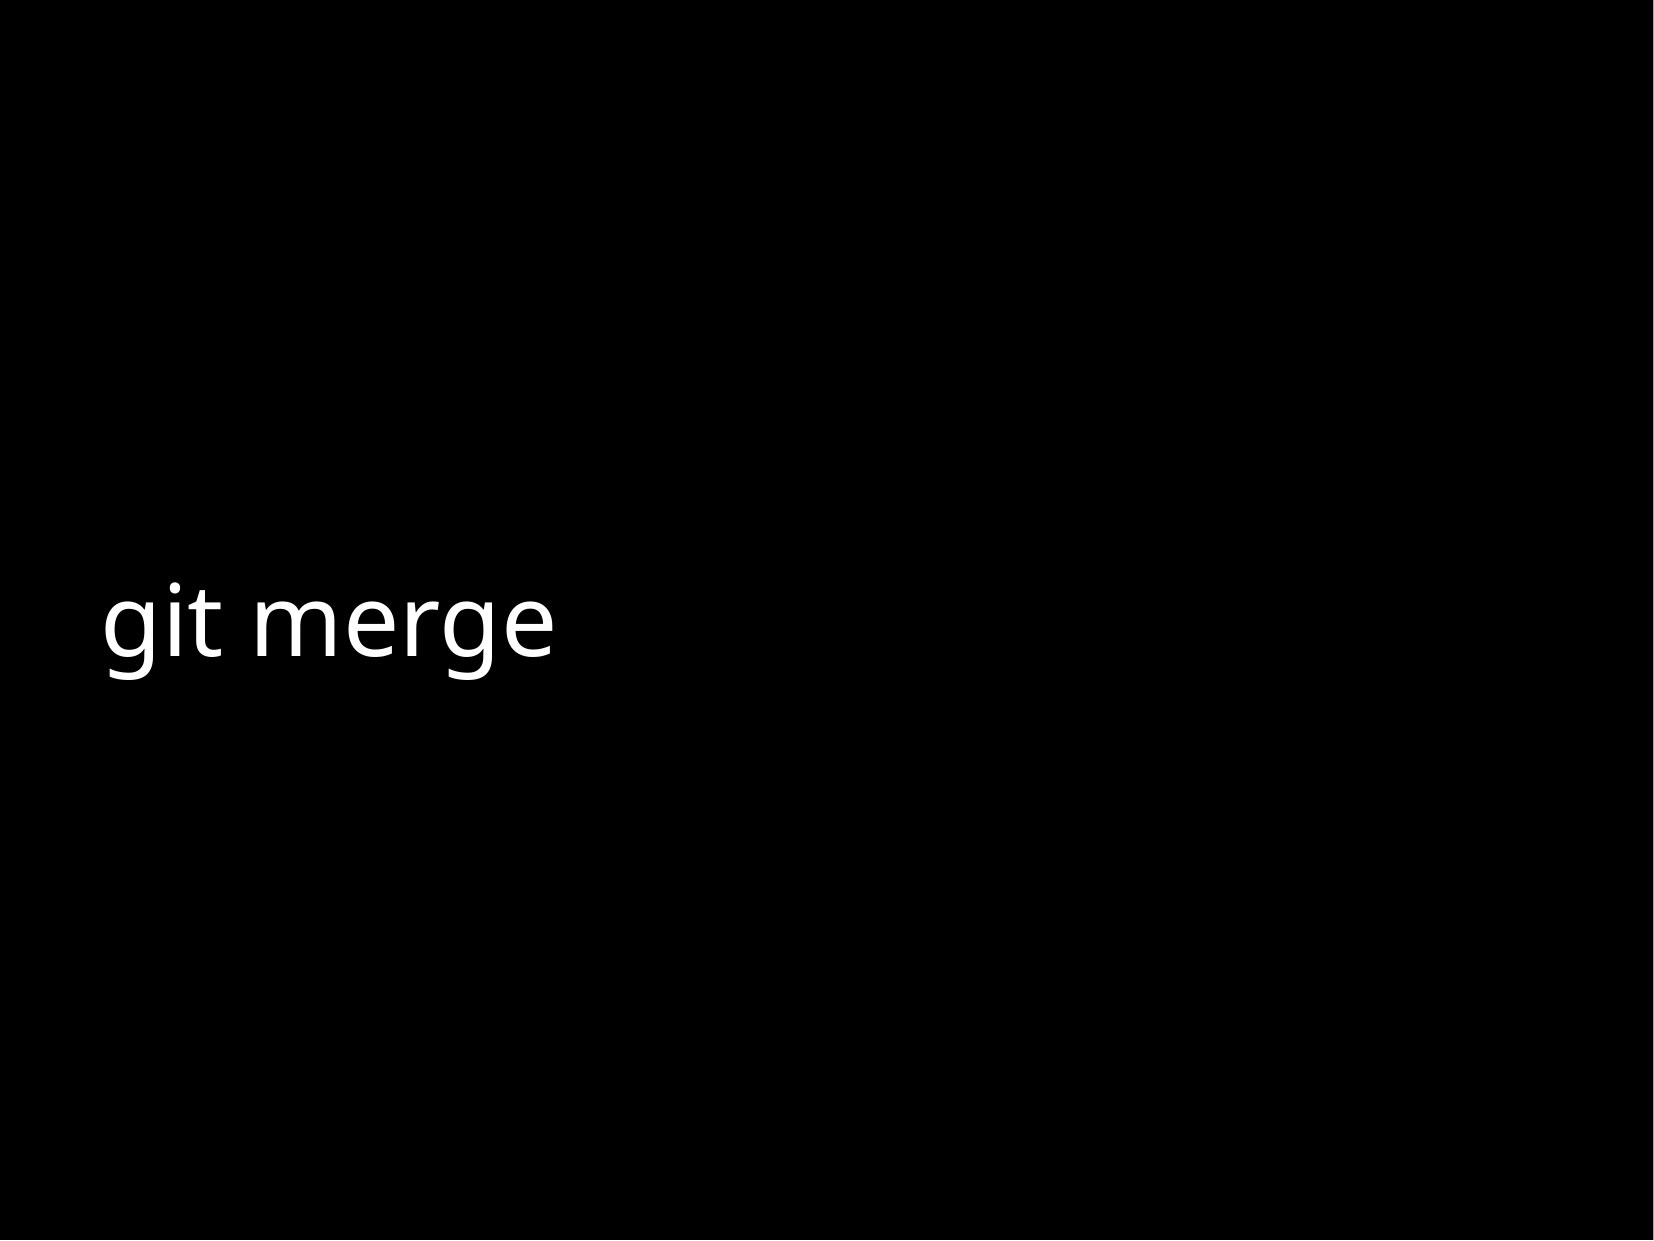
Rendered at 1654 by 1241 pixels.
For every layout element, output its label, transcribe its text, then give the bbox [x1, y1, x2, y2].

subtitle git merge [88, 88, 1536, 1010]
